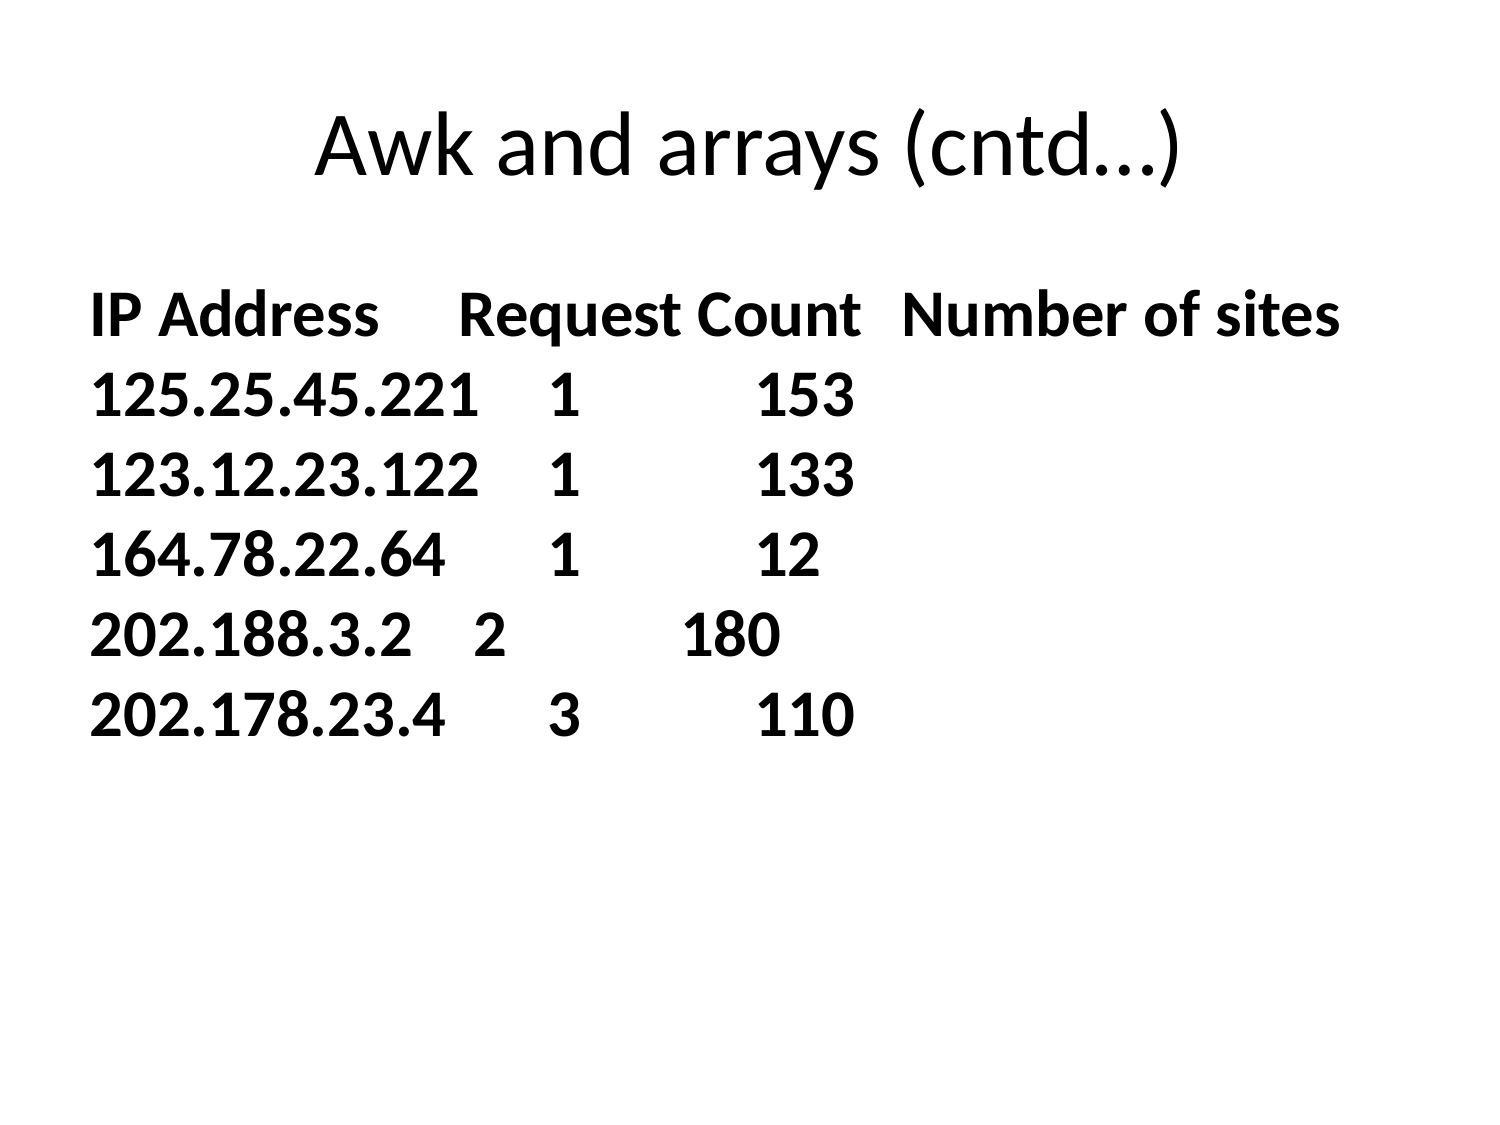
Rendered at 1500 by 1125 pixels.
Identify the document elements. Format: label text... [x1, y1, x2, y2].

text_box Awk and arrays (cntd…) [75, 45, 1425, 233]
text_box IP Address Request Count Number of sites 125.25.45.221 1 153 123.12.23.122 1 133 164.78.22.64 1 12 202.188.3.2 2 180 202.178.23.4 3 110 [74, 262, 1450, 1005]
